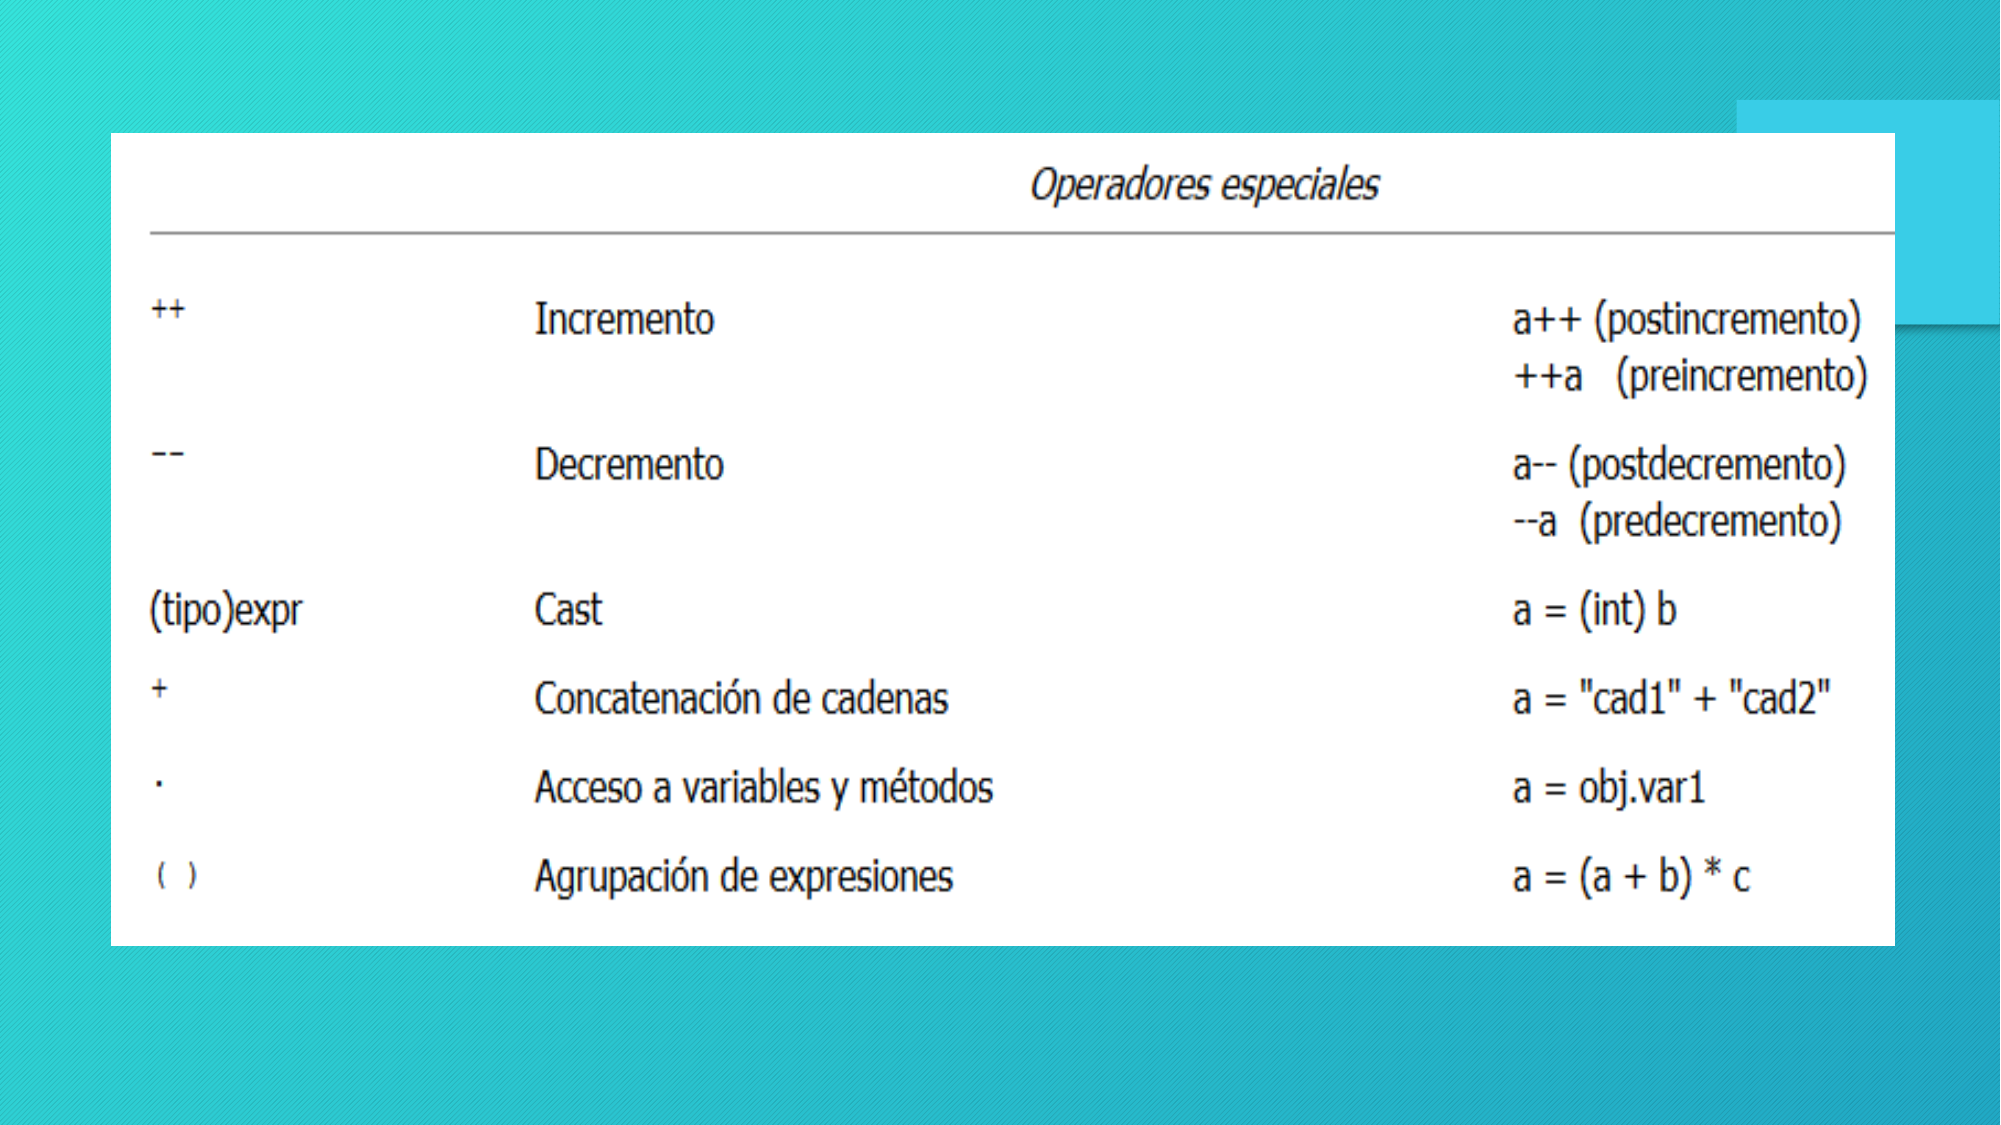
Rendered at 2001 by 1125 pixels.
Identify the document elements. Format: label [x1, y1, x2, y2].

picture [111, 133, 2000, 946]
